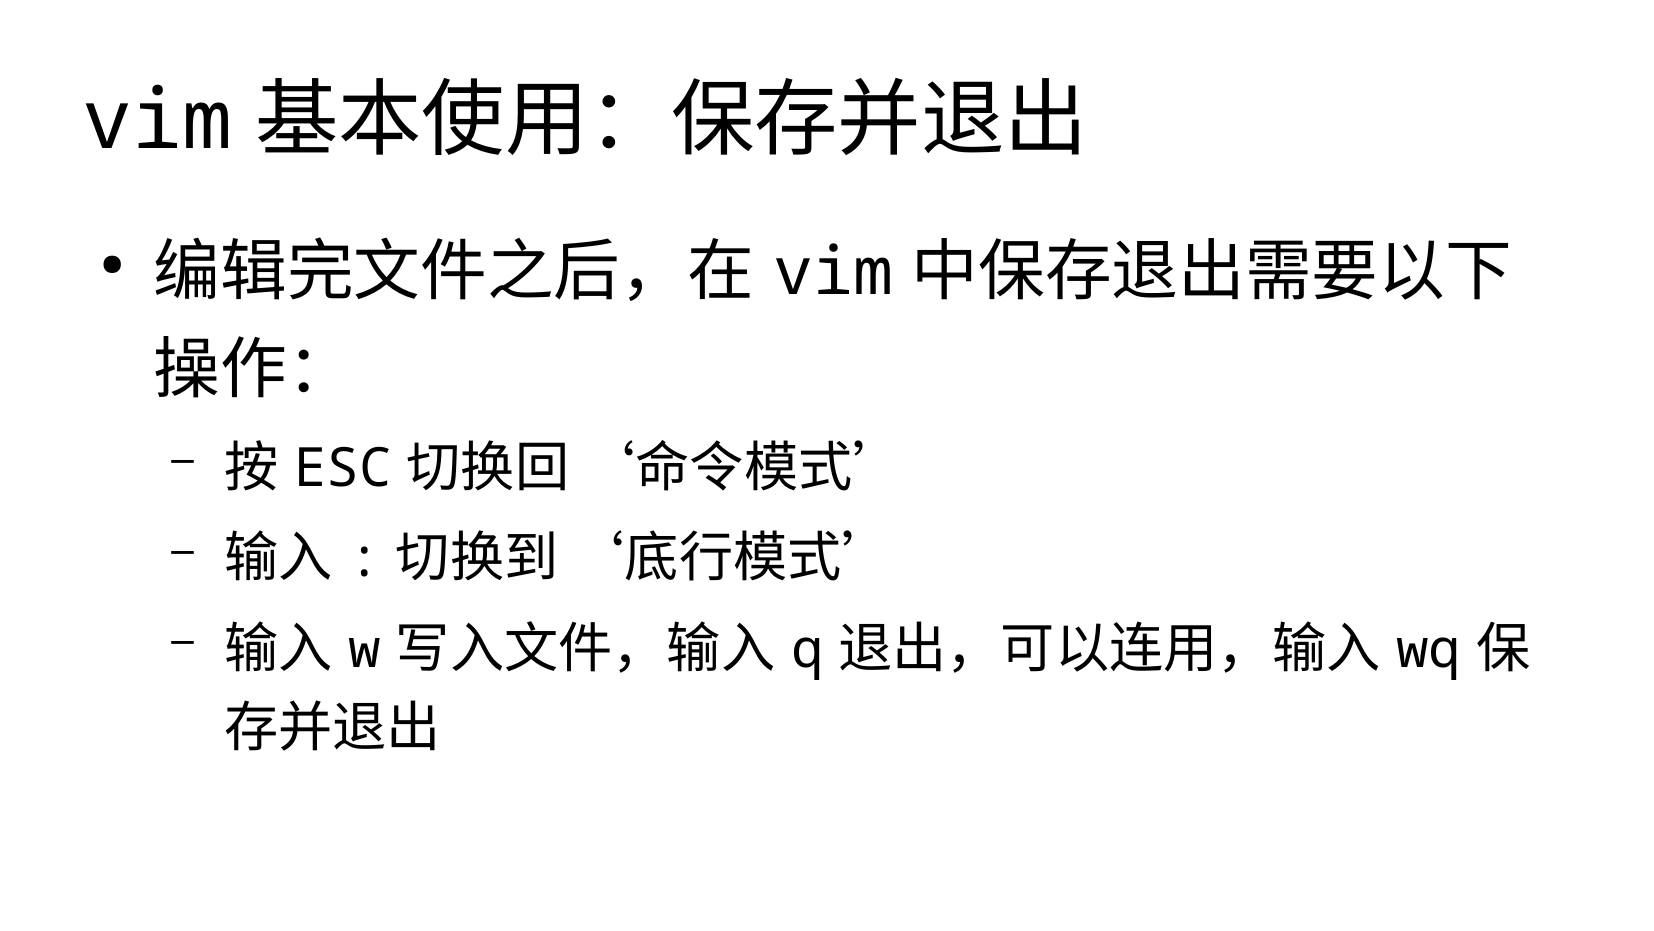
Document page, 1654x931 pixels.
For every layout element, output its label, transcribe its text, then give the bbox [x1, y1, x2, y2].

title vim基本使用：保存并退出 [82, 37, 1571, 189]
list 编辑完文件之后，在vim中保存退出需要以下操作： 按ESC切换回 ‘命令模式’ 输入:切换到 ‘底行模式’ 输入w写入文件，输入q退出，可以连用，输入wq保存并退出 [82, 217, 1571, 851]
